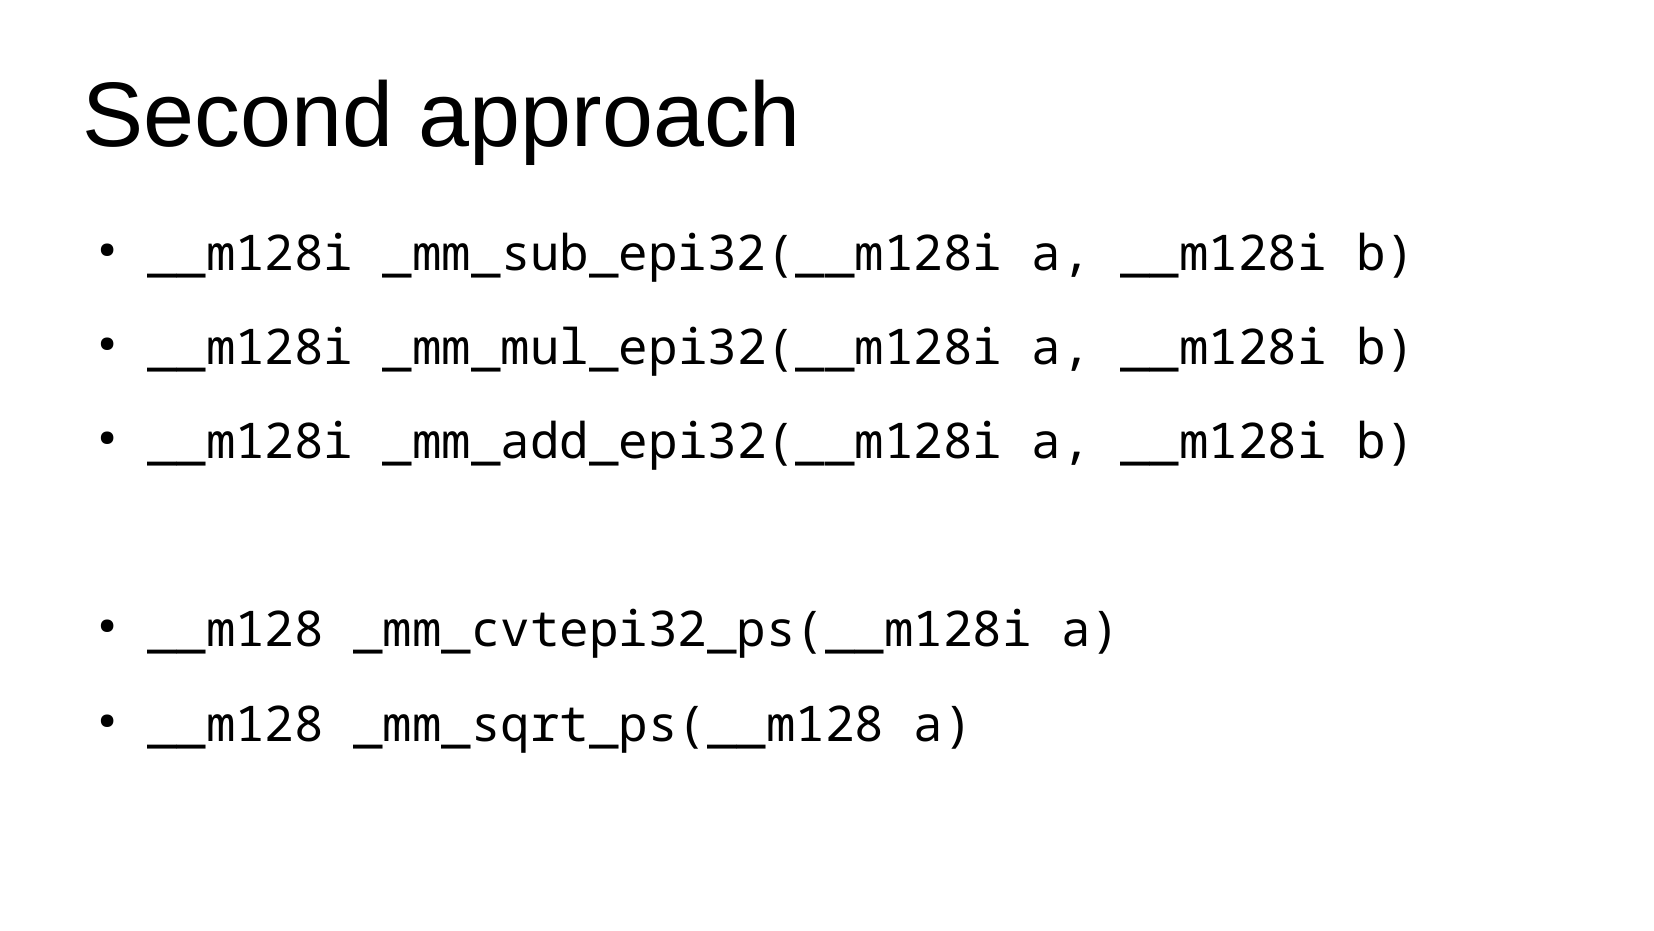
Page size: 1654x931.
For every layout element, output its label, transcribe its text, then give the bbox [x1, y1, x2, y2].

list __m128i _mm_sub_epi32(__m128i a, __m128i b) __m128i _mm_mul_epi32(__m128i a, __m128i b) __m128i _mm_add_epi32(__m128i a, __m128i b) __m128 _mm_cvtepi32_ps(__m128i a) __m128 _mm_sqrt_ps(__m128 a) [82, 217, 1571, 758]
title Second approach [82, 37, 1571, 193]
